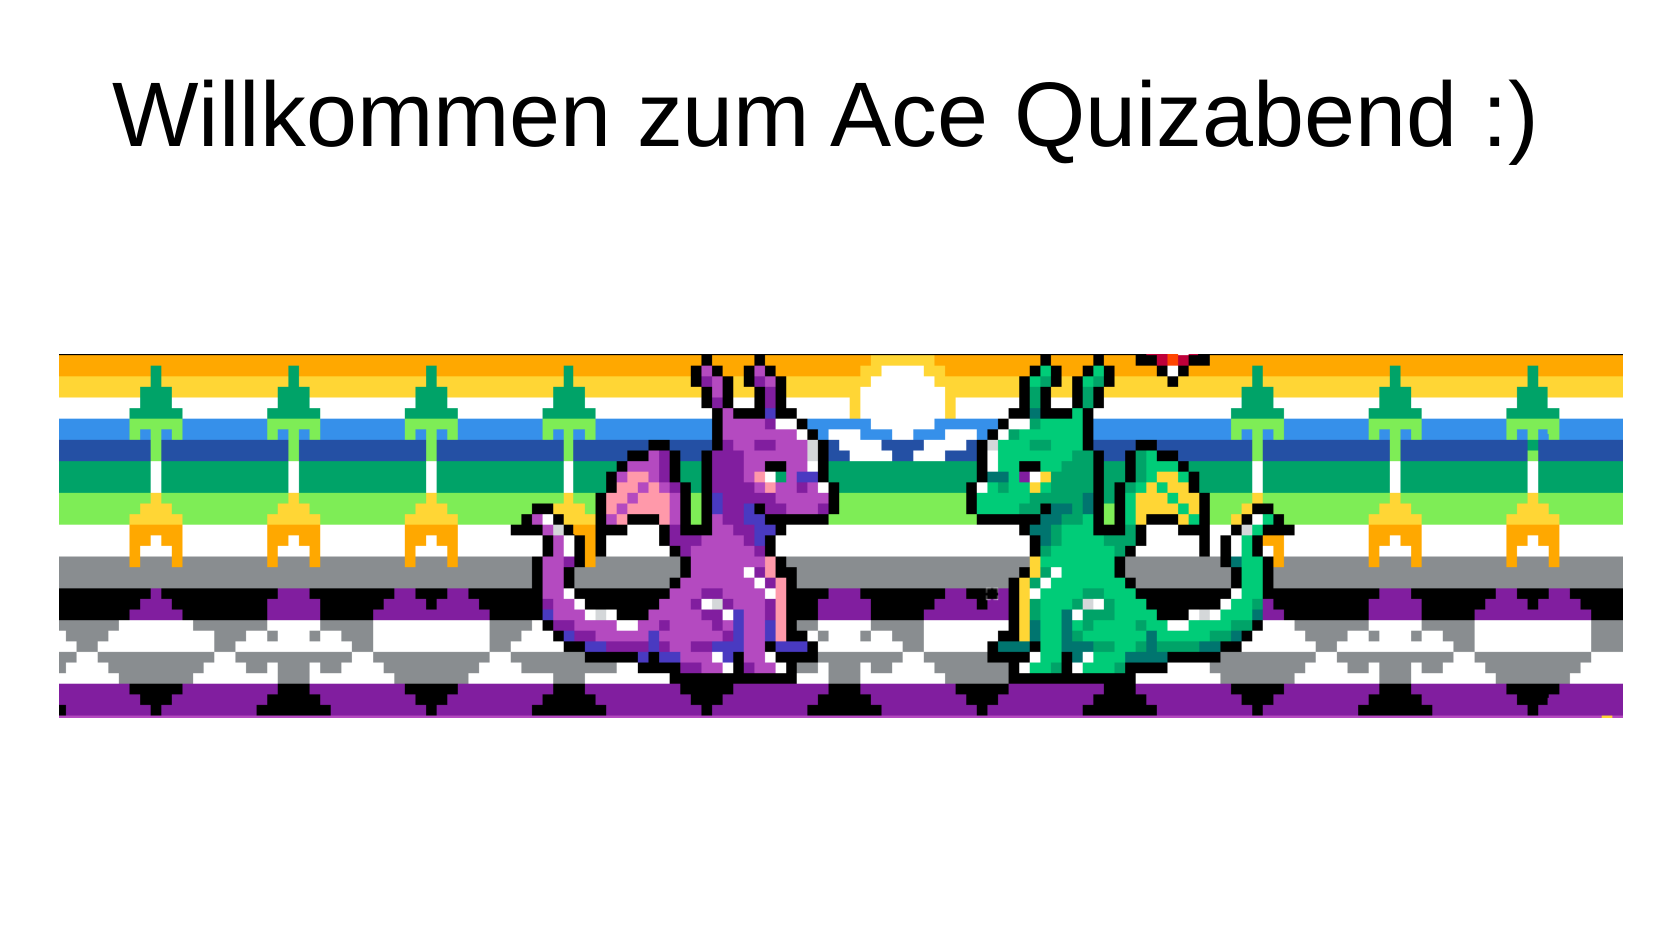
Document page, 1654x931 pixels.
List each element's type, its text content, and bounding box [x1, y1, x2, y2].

title Willkommen zum Ace Quizabend :) [82, 37, 1571, 193]
picture [59, 354, 1623, 718]
